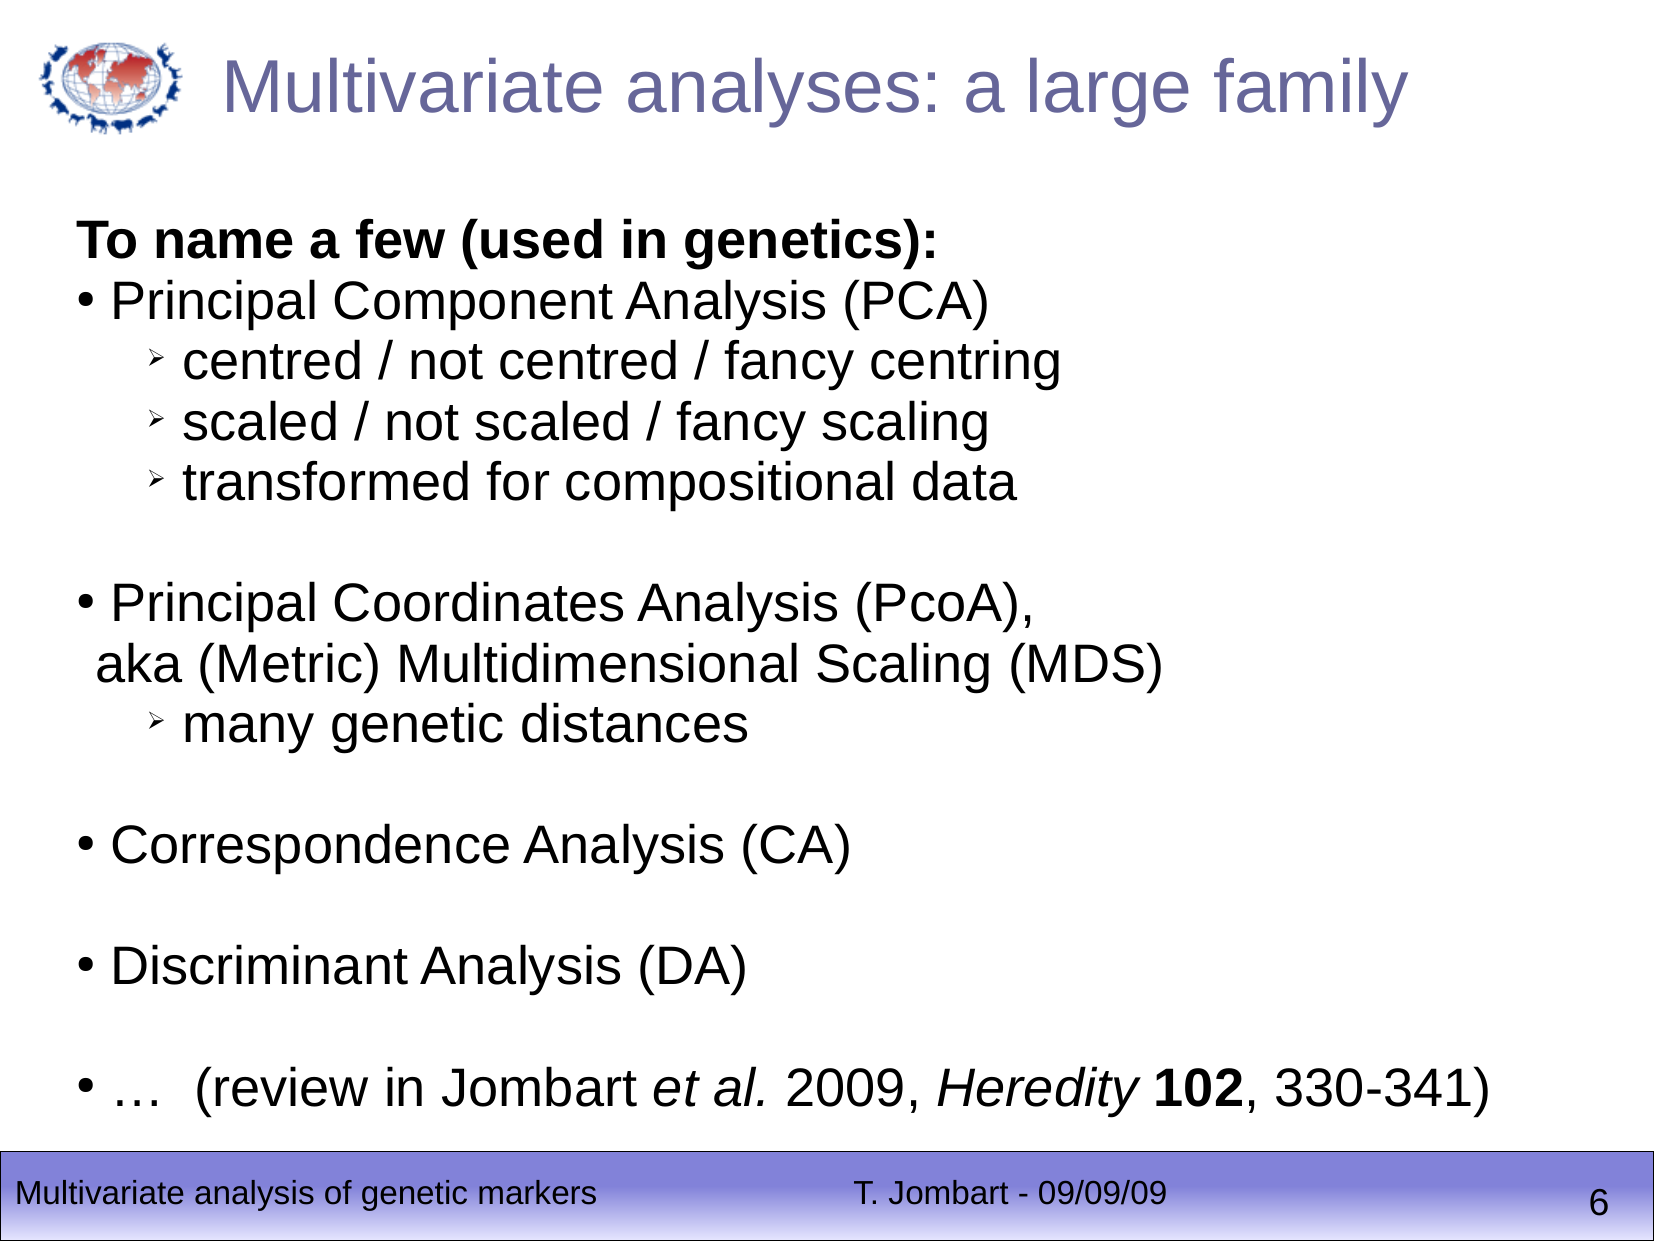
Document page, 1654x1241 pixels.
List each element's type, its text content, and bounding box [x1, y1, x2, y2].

text_box [0, 1151, 1654, 1241]
text_box T. Jombart - 09/09/09 [838, 1167, 1202, 1225]
text_box Multivariate analyses: a large family [206, 37, 1654, 137]
text_box Multivariate analysis of genetic markers [0, 1167, 614, 1220]
picture [25, 29, 186, 144]
text_box 6 [1573, 1174, 1625, 1232]
text_box To name a few (used in genetics): Principal Component Analysis (PCA) centred / not centred / fancy centring scaled / not scaled / fancy scaling transformed for compositional data Principal Coordinates Analysis (PcoA), aka (Metric) Multidimensional Scaling (MDS) many genetic distances Correspondence Analysis (CA) Discriminant Analysis (DA) … (review in Jombart et al. 2009, Heredity 102, 330-341) [61, 202, 1595, 1126]
